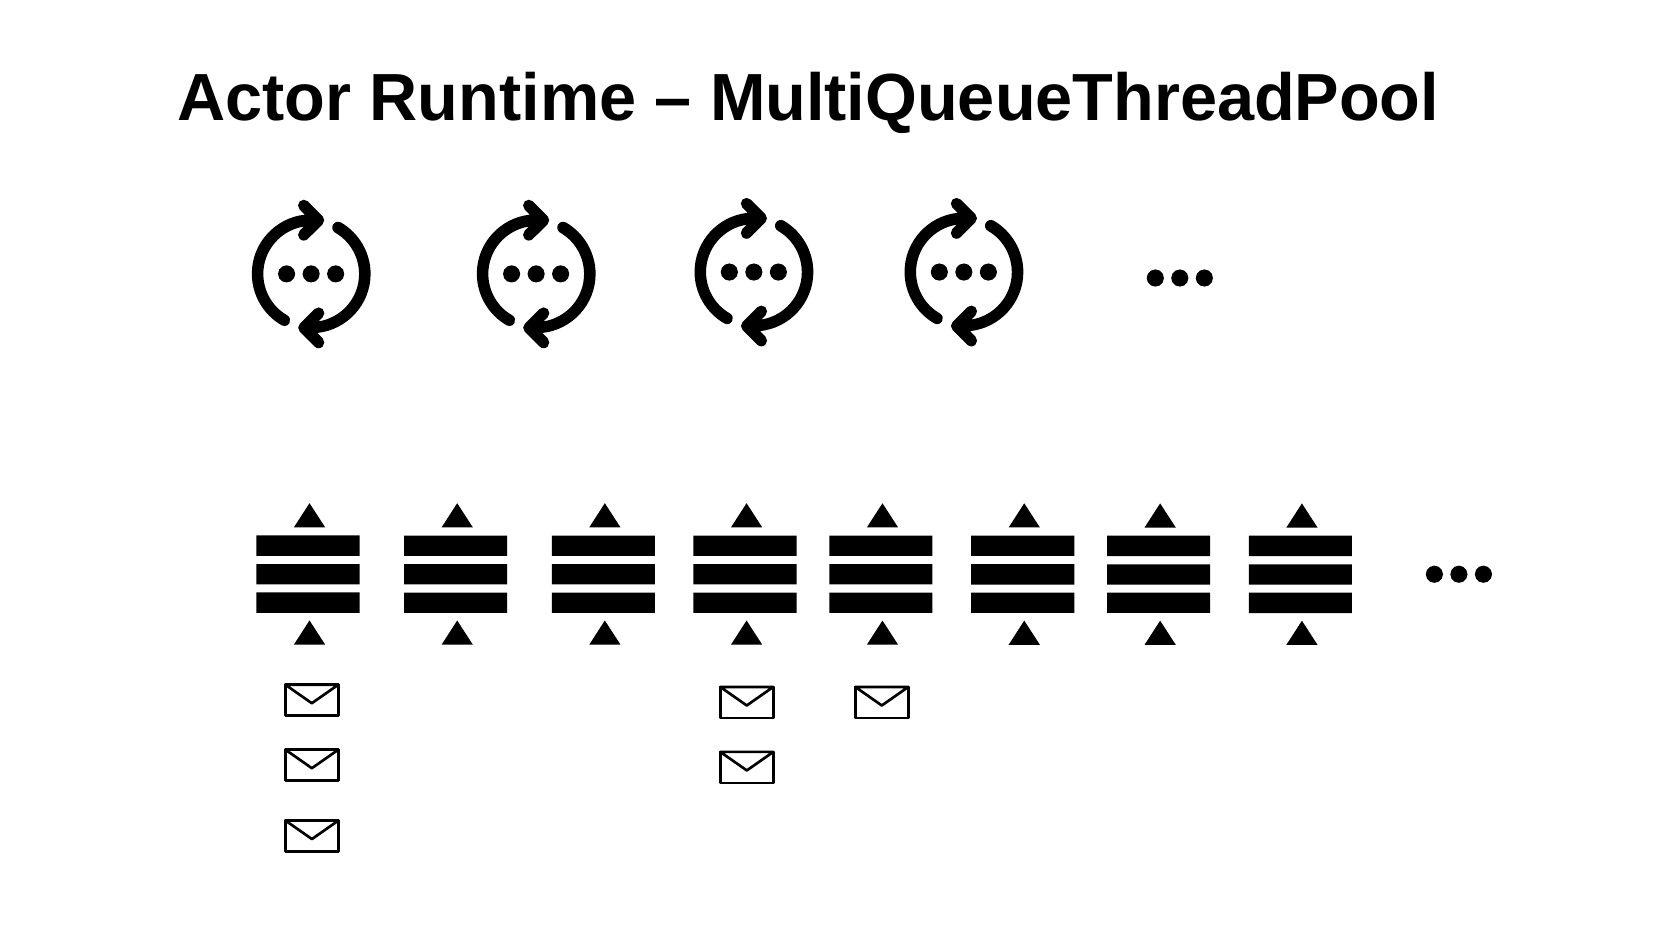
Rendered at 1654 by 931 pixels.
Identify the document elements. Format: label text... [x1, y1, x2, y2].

picture [457, 195, 616, 392]
picture [885, 193, 1043, 391]
picture [848, 669, 916, 753]
picture [232, 195, 391, 392]
picture [278, 666, 346, 886]
picture [713, 669, 781, 818]
picture [240, 495, 1538, 693]
list Actor Runtime – MultiQueueThreadPool [106, 60, 1651, 151]
picture [675, 193, 833, 391]
picture [1100, 199, 1259, 396]
